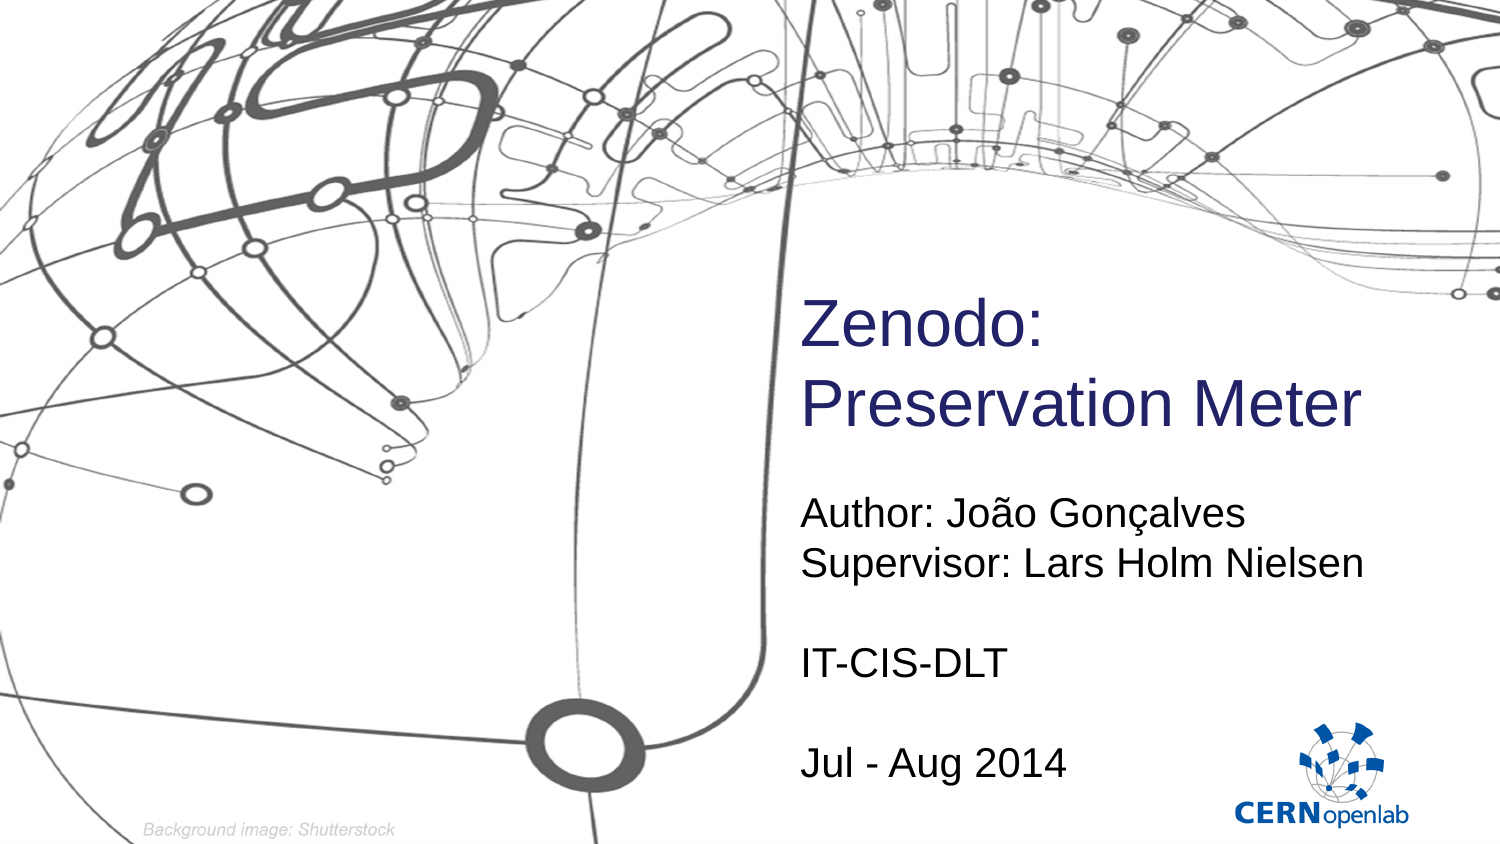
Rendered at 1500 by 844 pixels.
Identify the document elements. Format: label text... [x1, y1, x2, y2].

title Zenodo: Preservation Meter [785, 262, 1424, 458]
subtitle Author: João Gonçalves Supervisor: Lars Holm Nielsen IT-CIS-DLT Jul - Aug 2014 [785, 478, 1424, 753]
picture [0, 0, 1500, 844]
